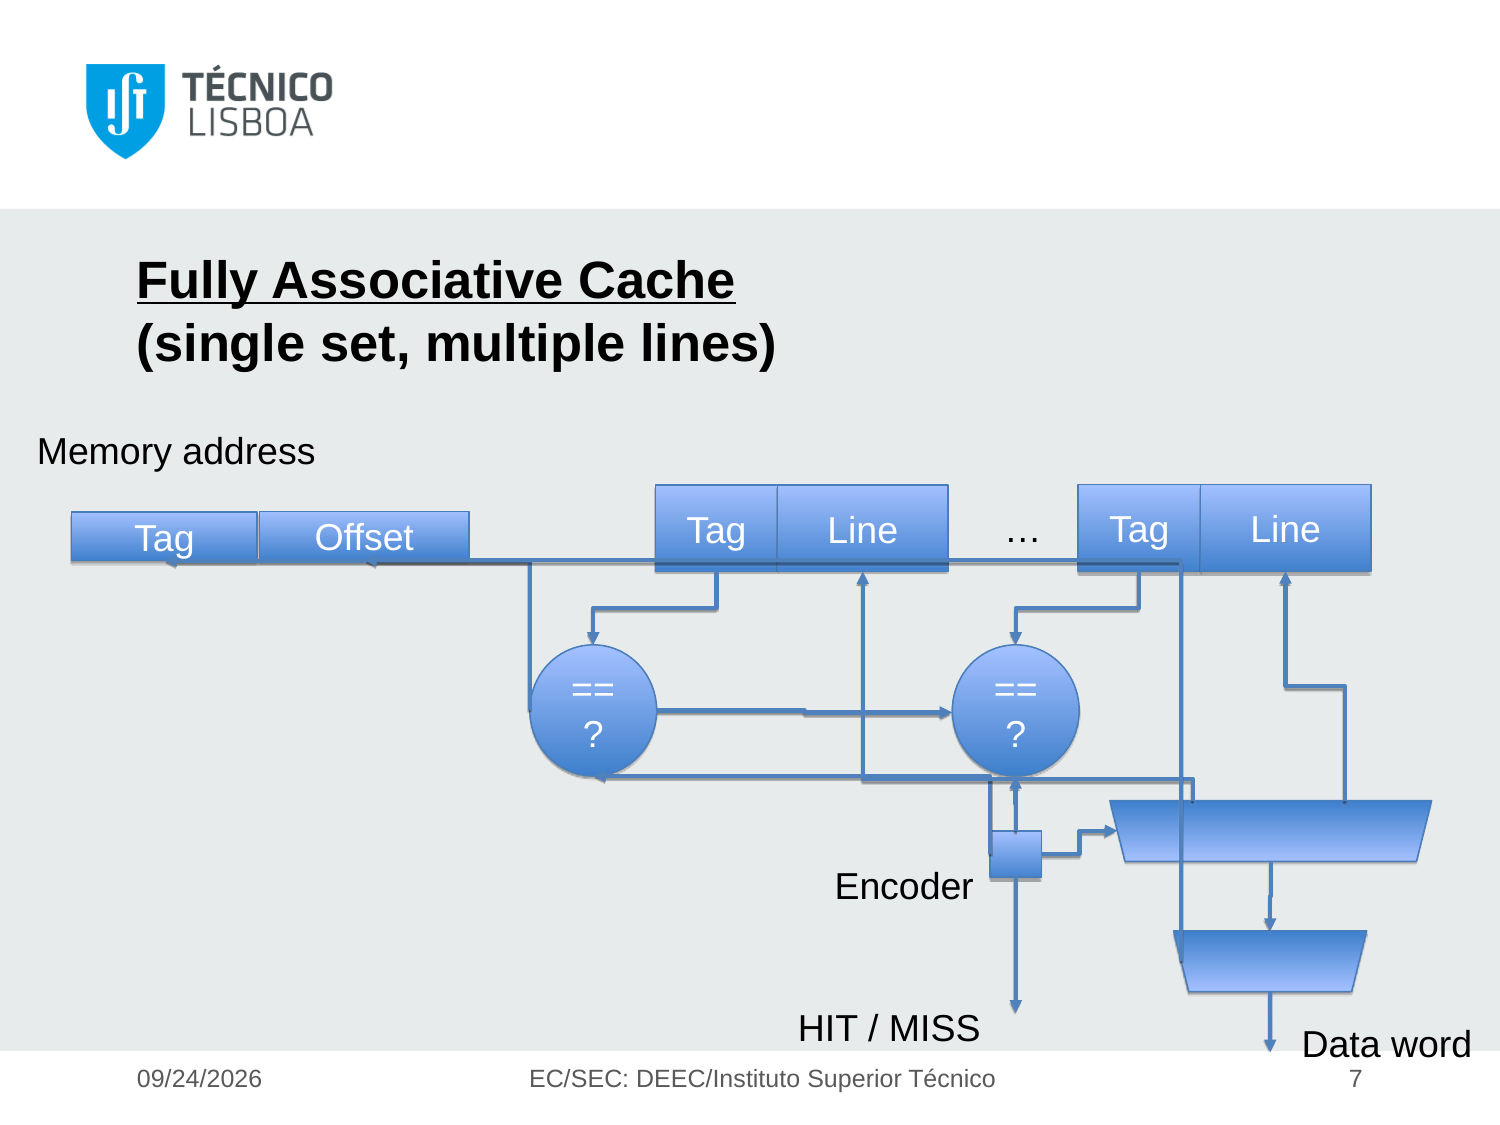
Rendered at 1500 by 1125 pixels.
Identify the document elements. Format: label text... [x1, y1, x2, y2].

text_box Memory address [22, 419, 331, 480]
footer EC/SEC: DEEC/Instituto Superior Técnico [512, 1052, 1021, 1103]
text_box [1109, 800, 1179, 862]
slide_number 12/04/2018 [121, 1052, 425, 1103]
text_box [1184, 800, 1432, 862]
text_box Tag [655, 484, 777, 558]
slide_number <number> [1077, 1052, 1378, 1103]
text_box [990, 830, 1042, 877]
text_box … [989, 497, 1057, 558]
text_box Line [777, 567, 949, 572]
text_box Data word [1286, 1012, 1488, 1073]
text_box Offset [259, 511, 470, 559]
text_box Tag [1078, 484, 1200, 572]
text_box Encoder [819, 854, 989, 915]
text_box [1173, 930, 1179, 953]
text_box [1181, 930, 1367, 992]
text_box Tag [655, 567, 777, 572]
title Fully Associative Cache (single set, multiple lines) [121, 237, 1378, 381]
text_box HIT / MISS [783, 996, 996, 1057]
text_box Line [777, 484, 949, 558]
text_box ==? [529, 644, 657, 776]
text_box Tag [178, 533, 188, 549]
picture [0, 0, 1500, 1125]
text_box Tag [1078, 567, 1178, 572]
text_box Tag [71, 512, 258, 561]
text_box Line [1200, 484, 1371, 572]
text_box ==? [952, 644, 1080, 776]
